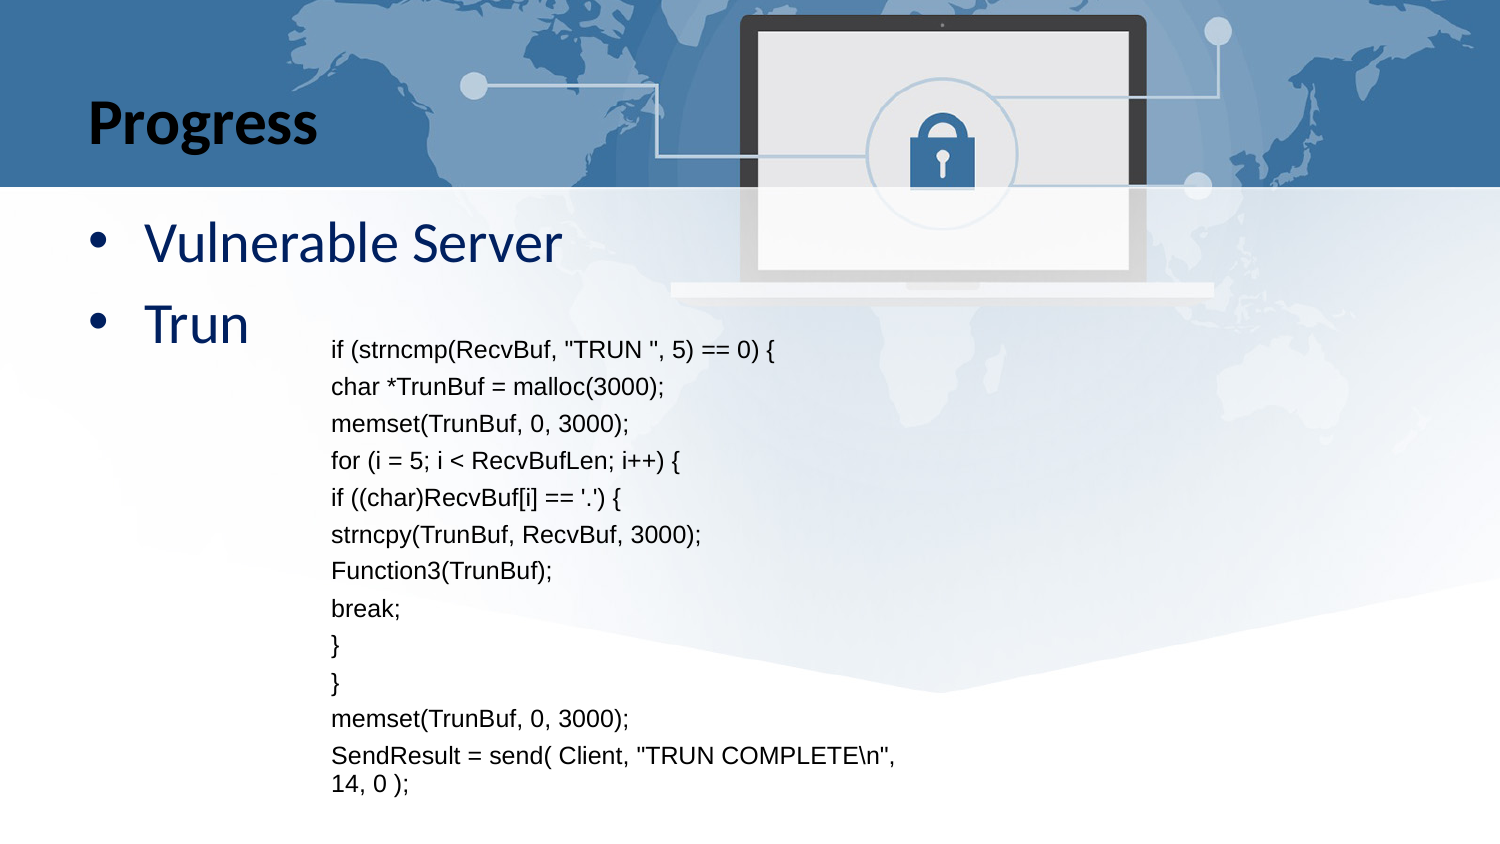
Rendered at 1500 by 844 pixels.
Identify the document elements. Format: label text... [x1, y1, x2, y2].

list Vulnerable Server Trun [73, 196, 1051, 773]
text_box if (strncmp(RecvBuf, "TRUN ", 5) == 0) { char *TrunBuf = malloc(3000); memset(TrunBuf, 0, 3000); for (i = 5; i < RecvBufLen; i++) { if ((char)RecvBuf[i] == '.') { strncpy(TrunBuf, RecvBuf, 3000); Function3(TrunBuf); break; } } memset(TrunBuf, 0, 3000); SendResult = send( Client, "TRUN COMPLETE\n", 14, 0 ); [316, 328, 938, 806]
picture [0, 0, 1500, 844]
title Progress [73, 71, 1051, 165]
